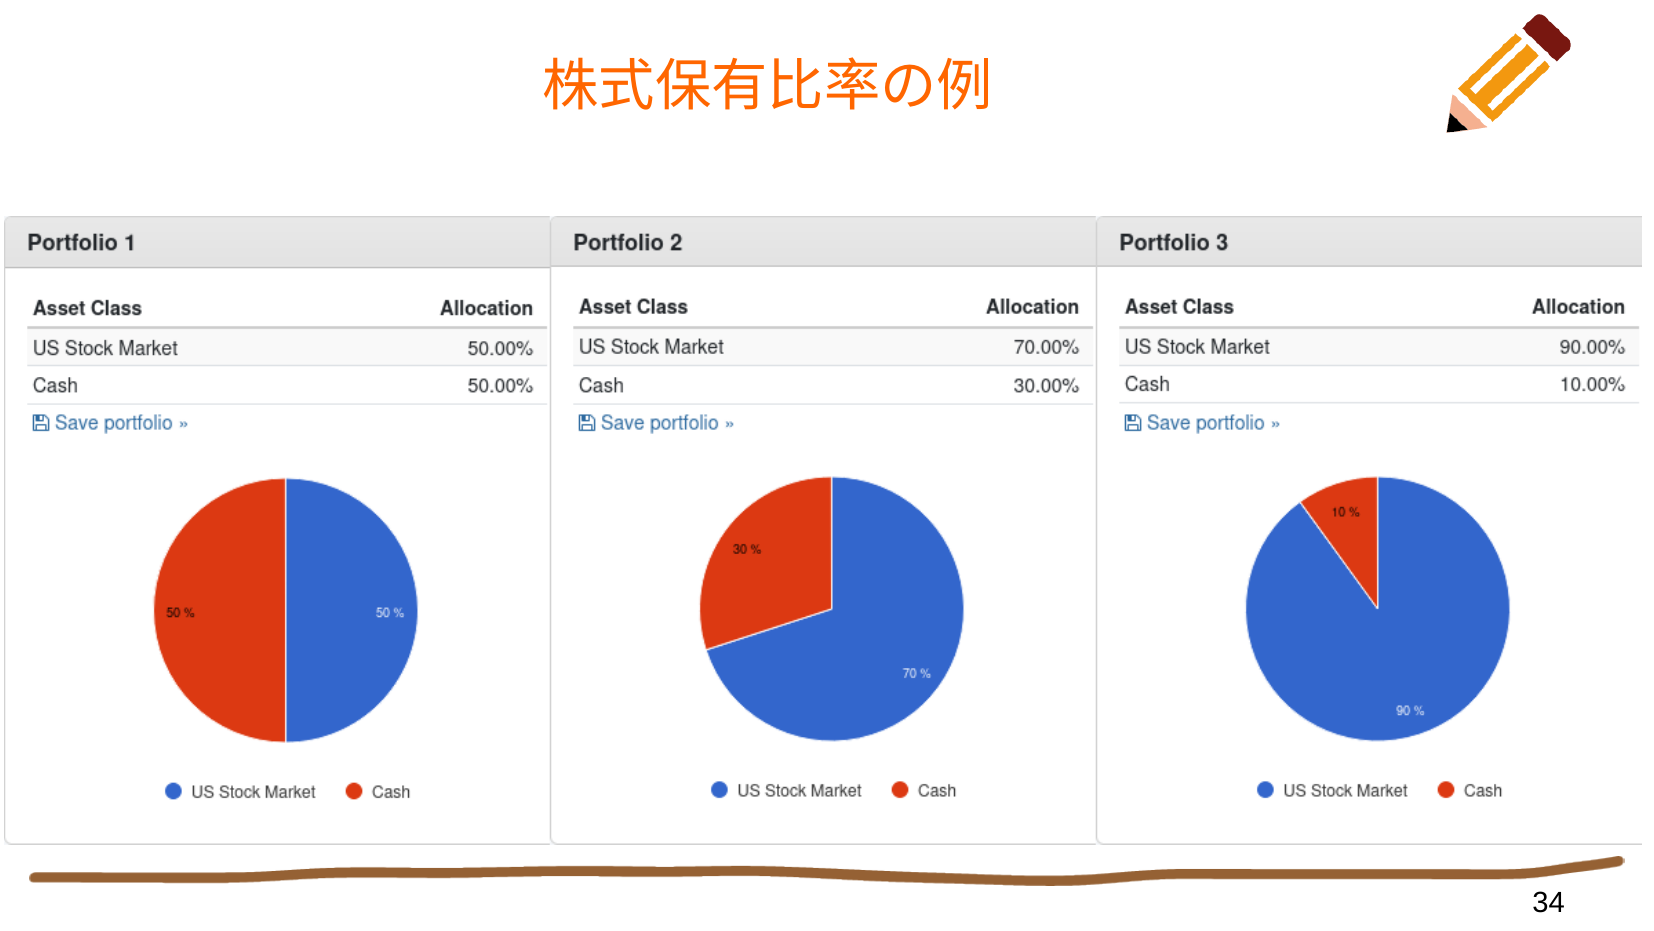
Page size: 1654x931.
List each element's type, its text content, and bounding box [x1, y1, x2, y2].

title 株式保有比率の例 [88, 29, 1447, 133]
picture [29, 856, 1625, 886]
picture [4, 216, 1642, 845]
picture [1446, 14, 1571, 133]
